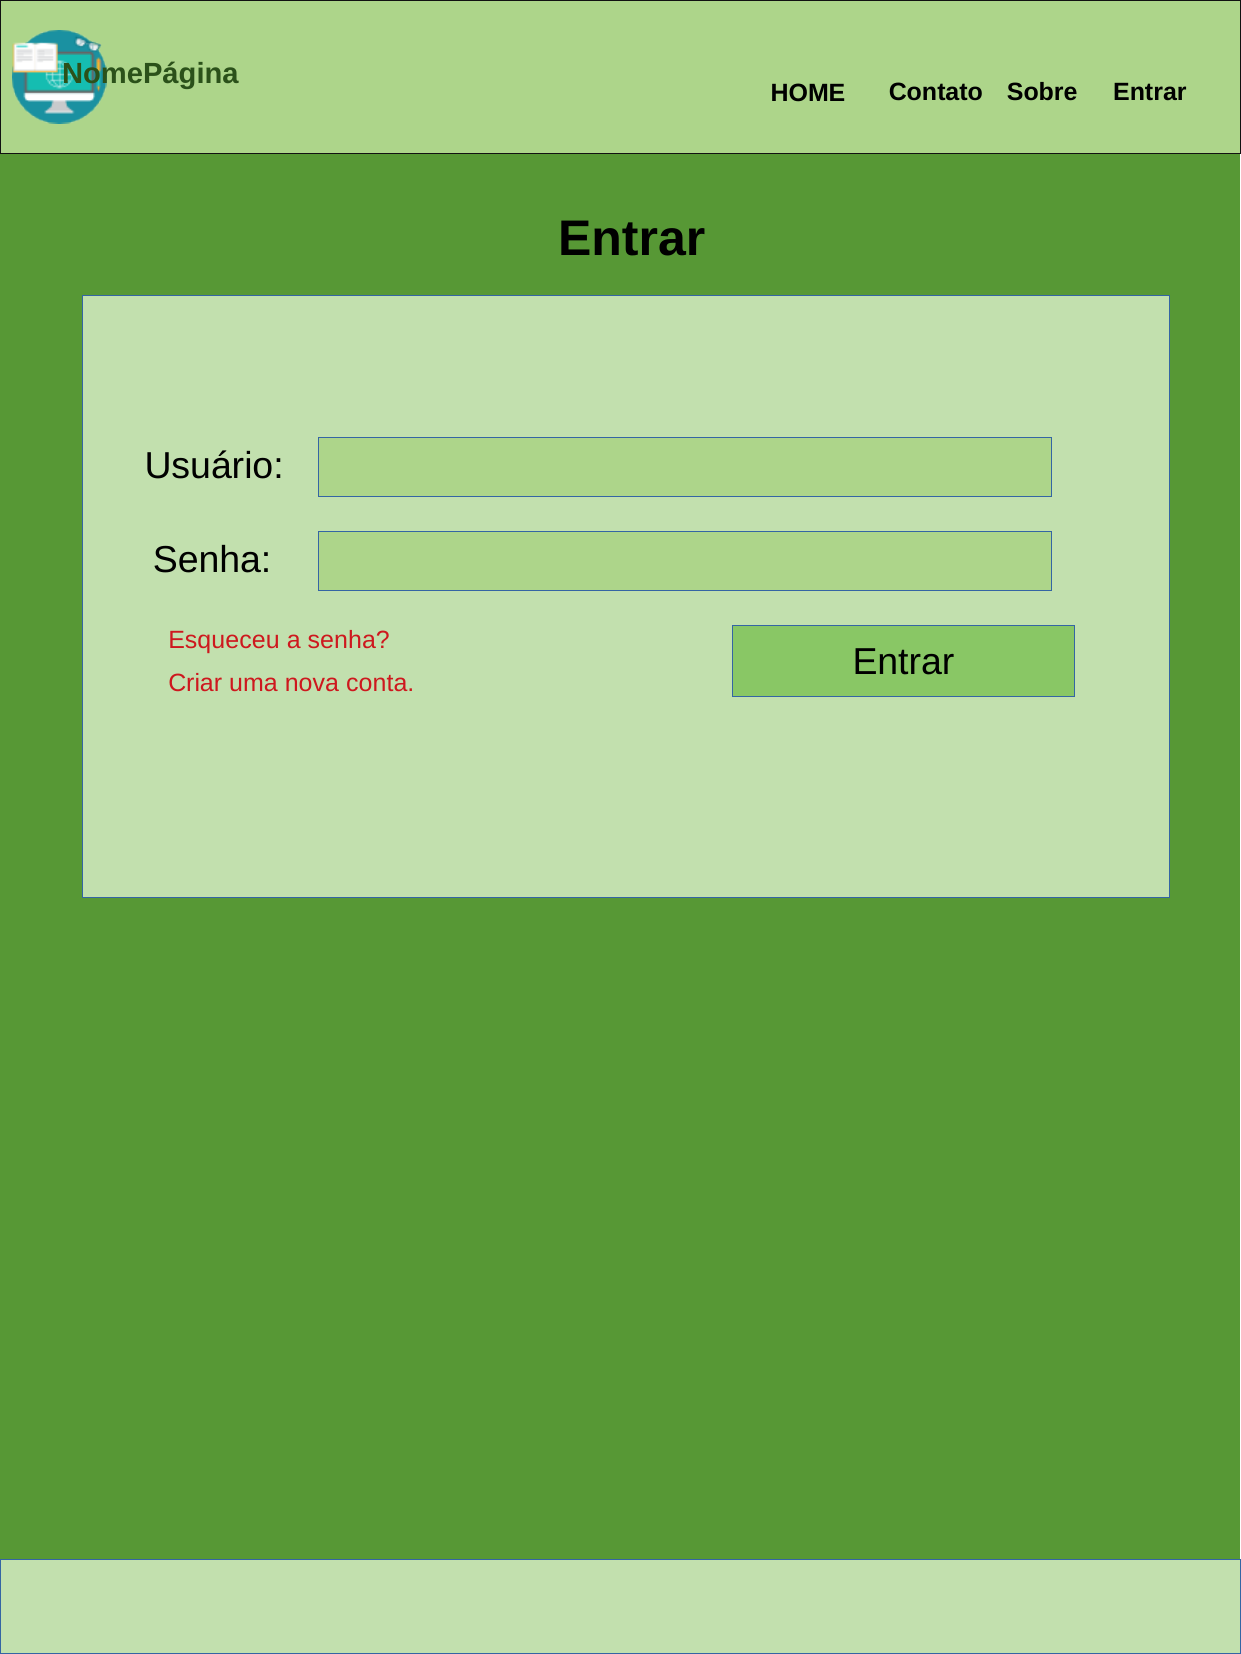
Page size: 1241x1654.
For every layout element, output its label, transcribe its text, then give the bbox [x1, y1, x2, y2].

text_box Senha: [138, 531, 287, 589]
text_box [82, 295, 1170, 898]
text_box Contato [874, 70, 992, 142]
text_box Esqueceu a senha? [153, 618, 406, 661]
text_box NomePágina [47, 49, 260, 130]
picture [12, 30, 107, 125]
text_box Sobre [992, 70, 1098, 142]
text_box HOME [755, 70, 863, 114]
text_box Entrar [543, 203, 721, 274]
text_box [0, 0, 1241, 154]
text_box Usuário: [129, 437, 299, 494]
text_box Criar uma nova conta. [153, 661, 430, 705]
text_box Entrar [732, 625, 1075, 697]
text_box [0, 1559, 1241, 1654]
text_box Entrar [1098, 70, 1229, 142]
